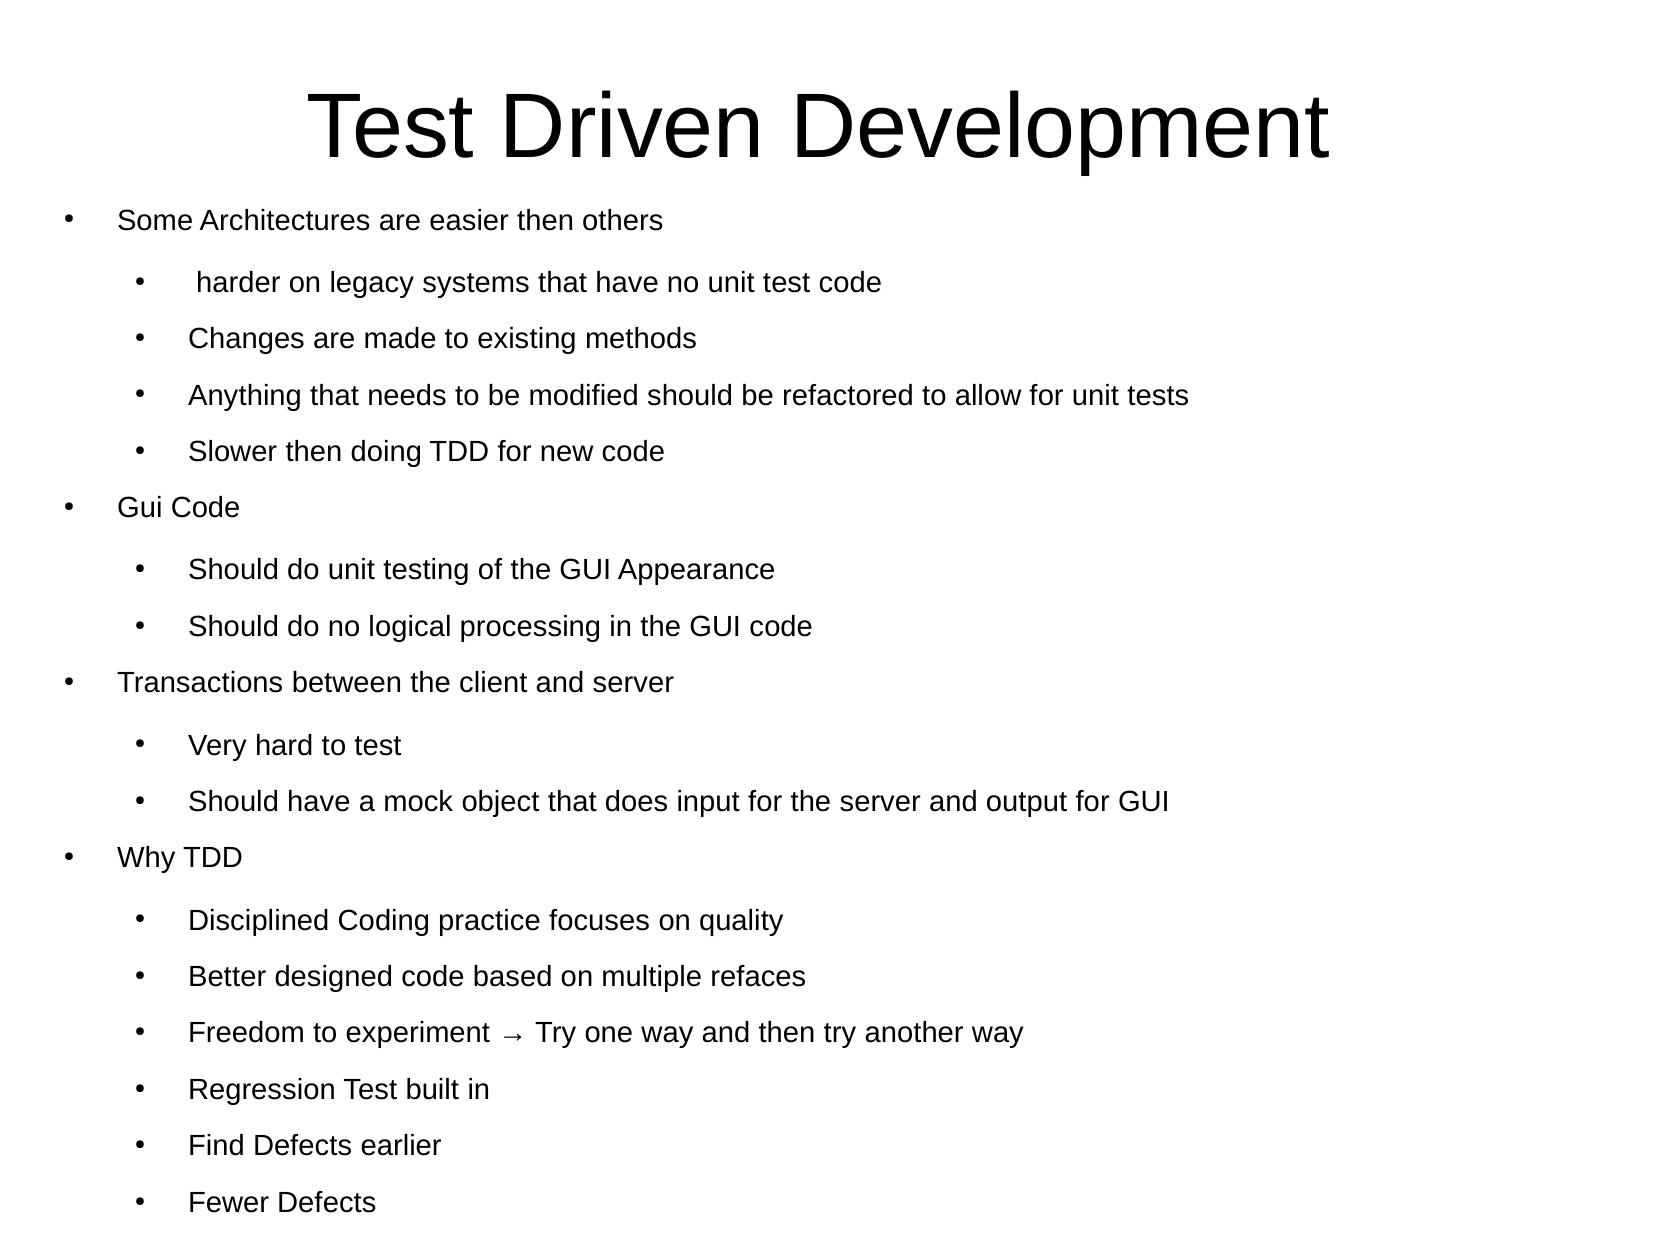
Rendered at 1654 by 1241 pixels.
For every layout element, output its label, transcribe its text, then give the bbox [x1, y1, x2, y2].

title Test Driven Development [75, 37, 1564, 214]
list Some Architectures are easier then others harder on legacy systems that have no unit test code Changes are made to existing methods Anything that needs to be modified should be refactored to allow for unit tests Slower then doing TDD for new code Gui Code Should do unit testing of the GUI Appearance Should do no logical processing in the GUI code Transactions between the client and server Very hard to test Should have a mock object that does input for the server and output for GUI Why TDD Disciplined Coding practice focuses on quality Better designed code based on multiple refaces Freedom to experiment → Try one way and then try another way Regression Test built in Find Defects earlier Fewer Defects [46, 203, 1535, 1219]
